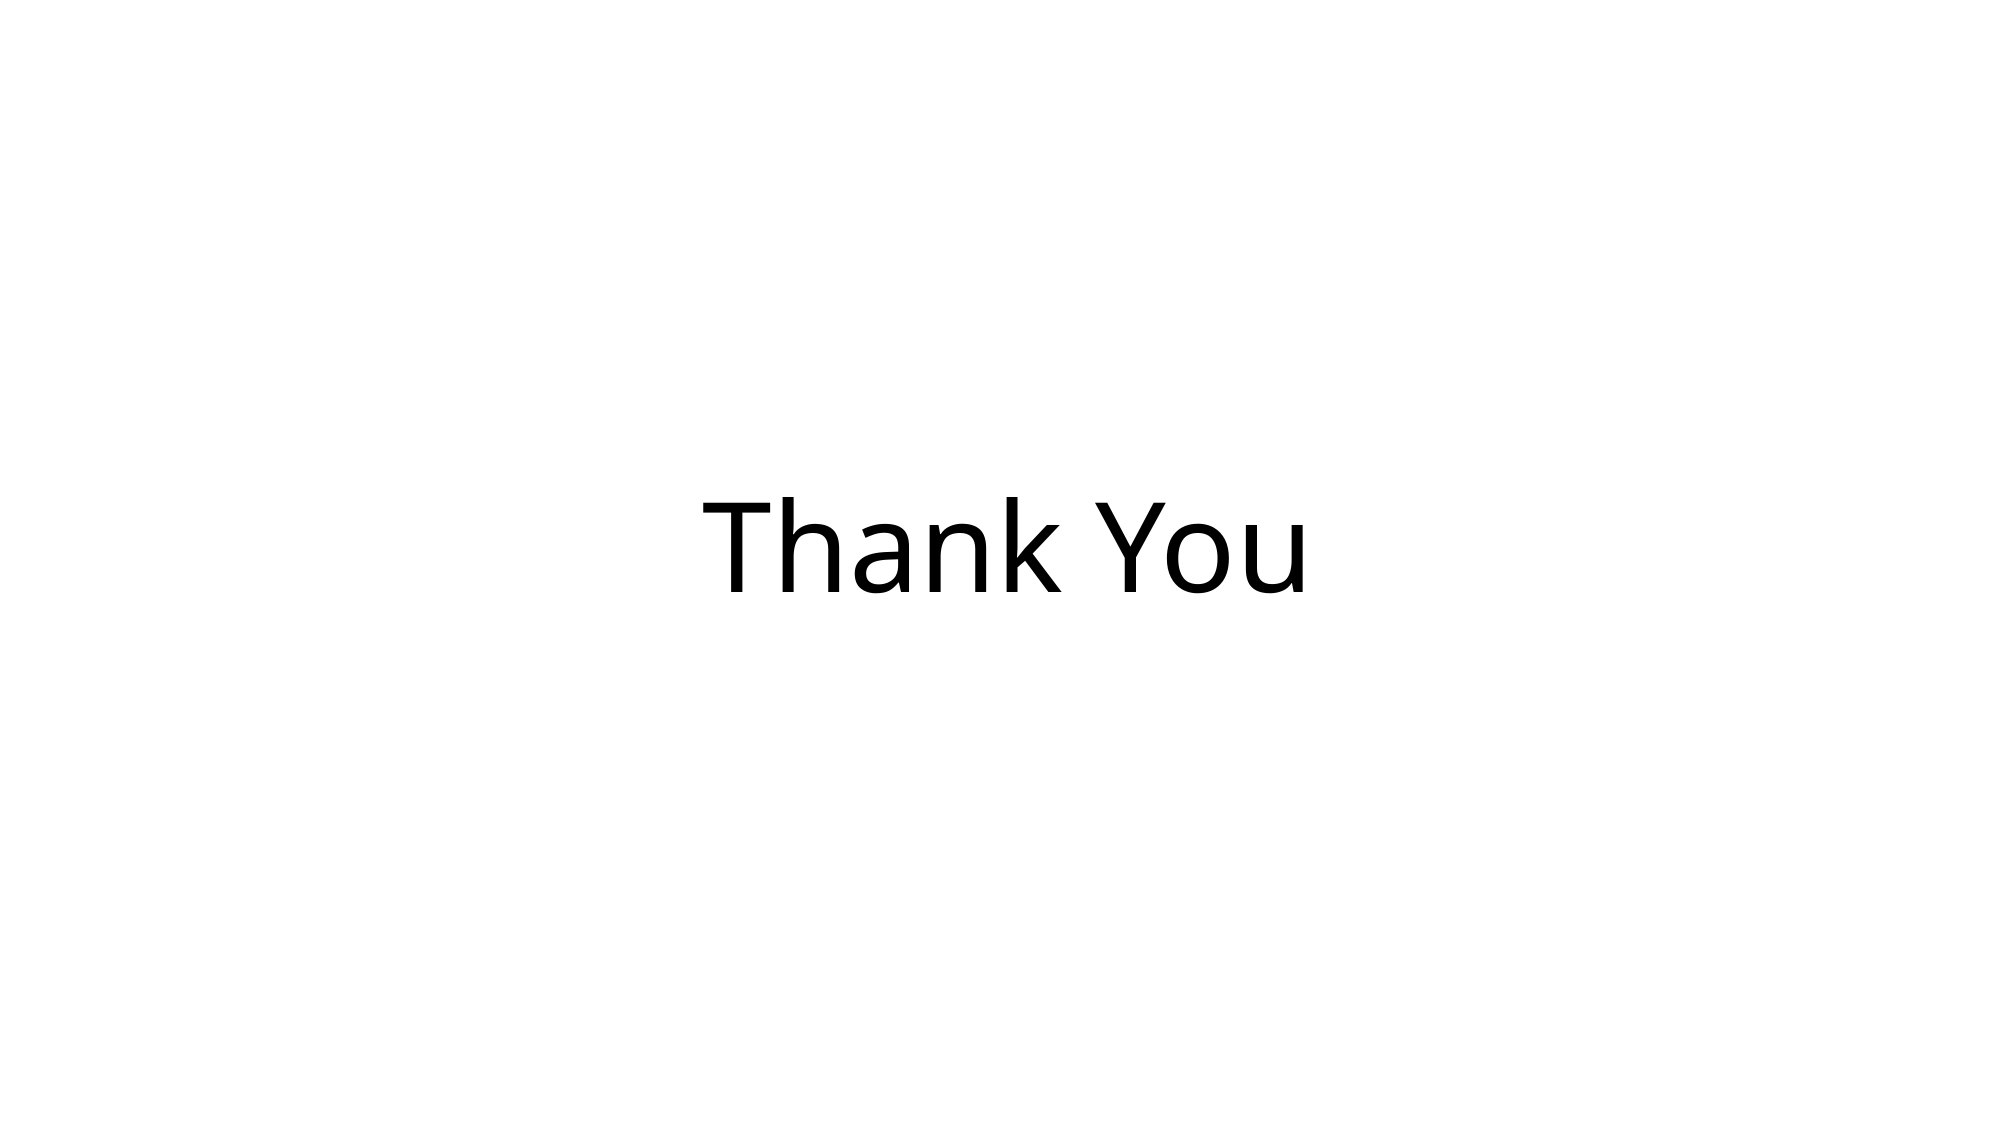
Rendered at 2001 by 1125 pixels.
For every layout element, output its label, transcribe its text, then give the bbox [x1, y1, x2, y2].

list Thank You [133, 187, 1884, 1000]
